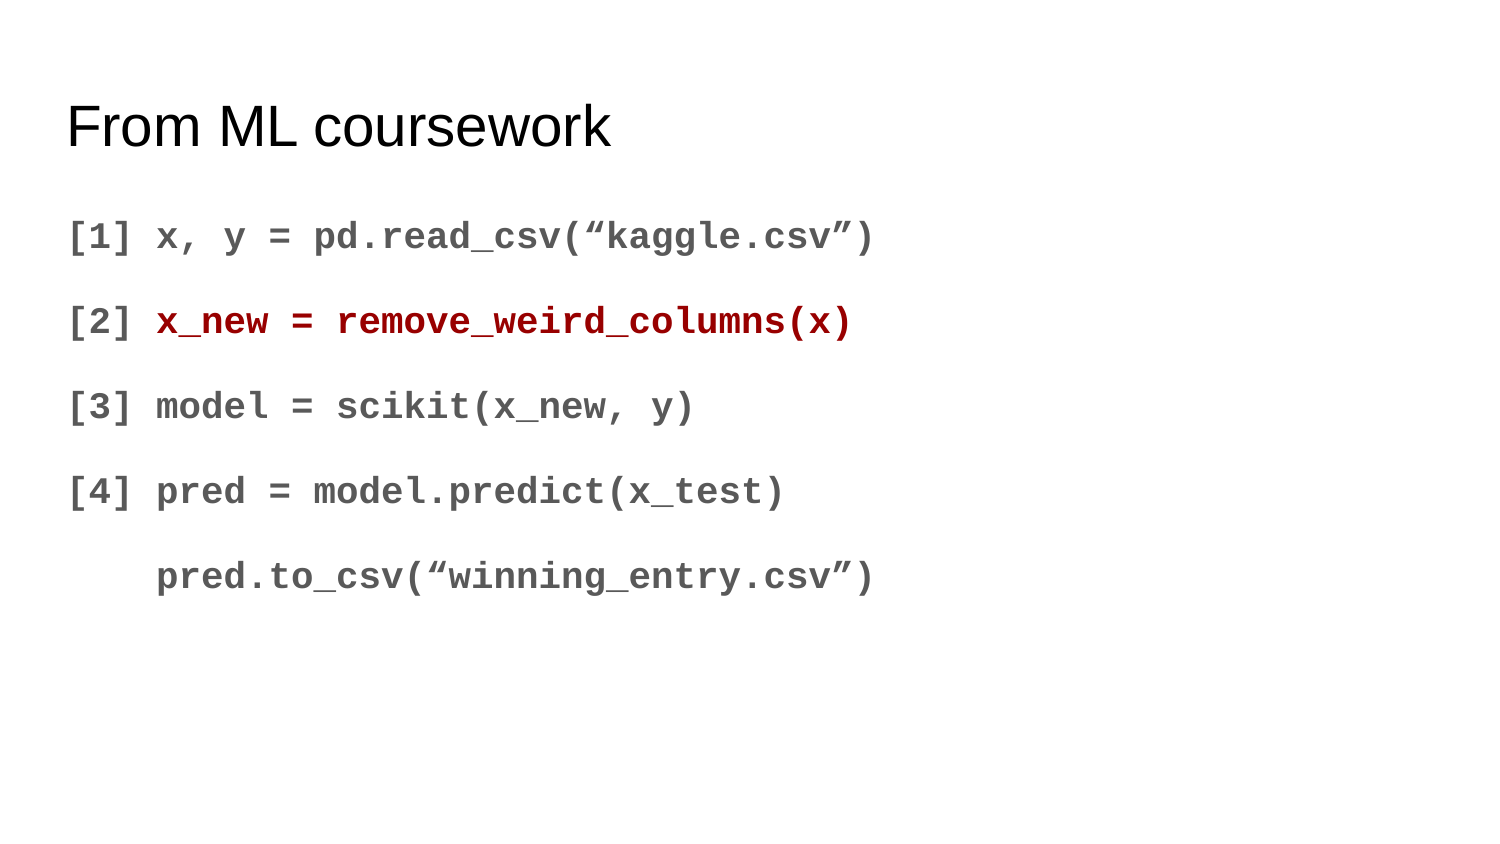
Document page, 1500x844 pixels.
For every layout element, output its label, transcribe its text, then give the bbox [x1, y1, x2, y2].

title From ML coursework [51, 72, 1449, 167]
list [1] x, y = pd.read_csv(“kaggle.csv”) [2] x_new = remove_weird_columns(x) [3] model = scikit(x_new, y) [4] pred = model.predict(x_test) pred.to_csv(“winning_entry.csv”) [51, 189, 1449, 750]
